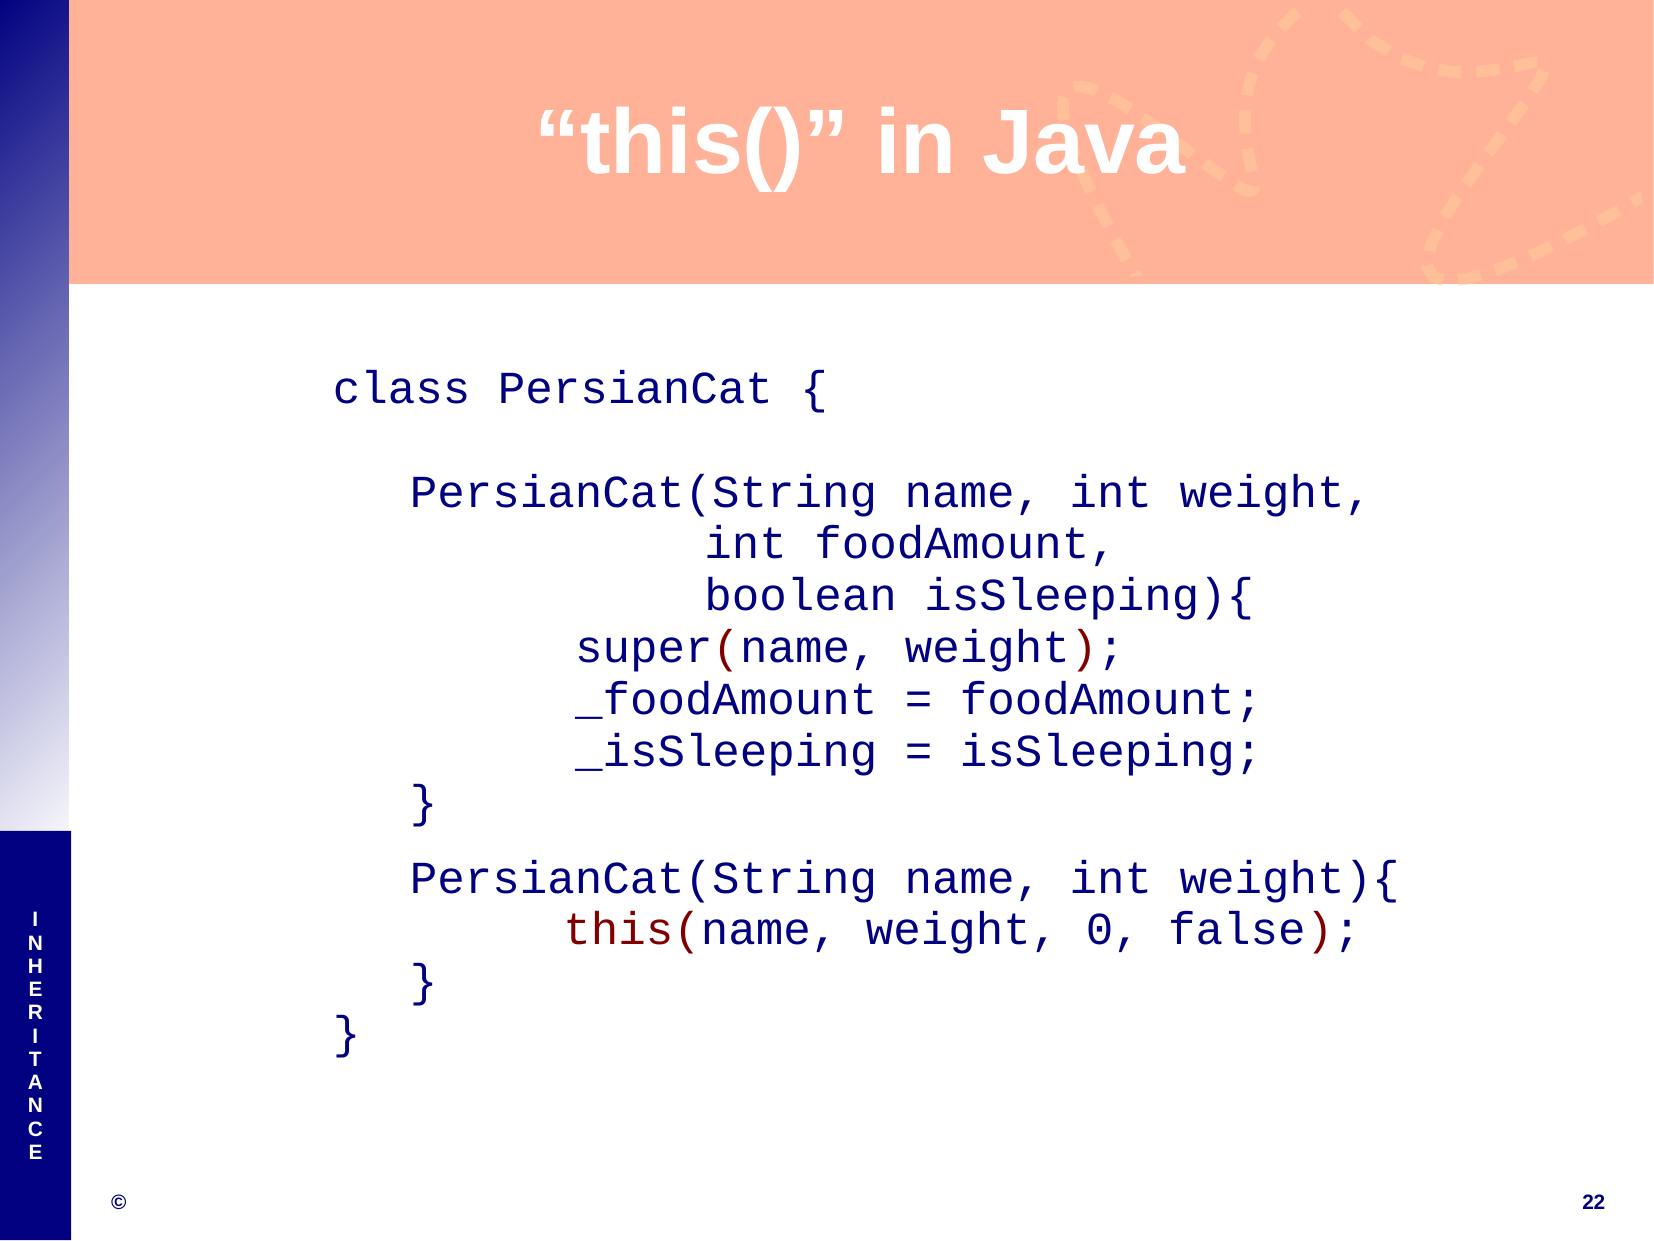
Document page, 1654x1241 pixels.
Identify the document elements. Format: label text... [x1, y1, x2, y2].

title “this()” in Java [104, 37, 1617, 246]
list class PersianCat { PersianCat(String name, int weight, int foodAmount, boolean isSleeping){ super(name, weight); _foodAmount = foodAmount; _isSleeping = isSleeping; } PersianCat(String name, int weight){ this(name, weight, 0, false); } } [315, 365, 1426, 1090]
text_box I N H E R I T A N C E [0, 830, 71, 1241]
